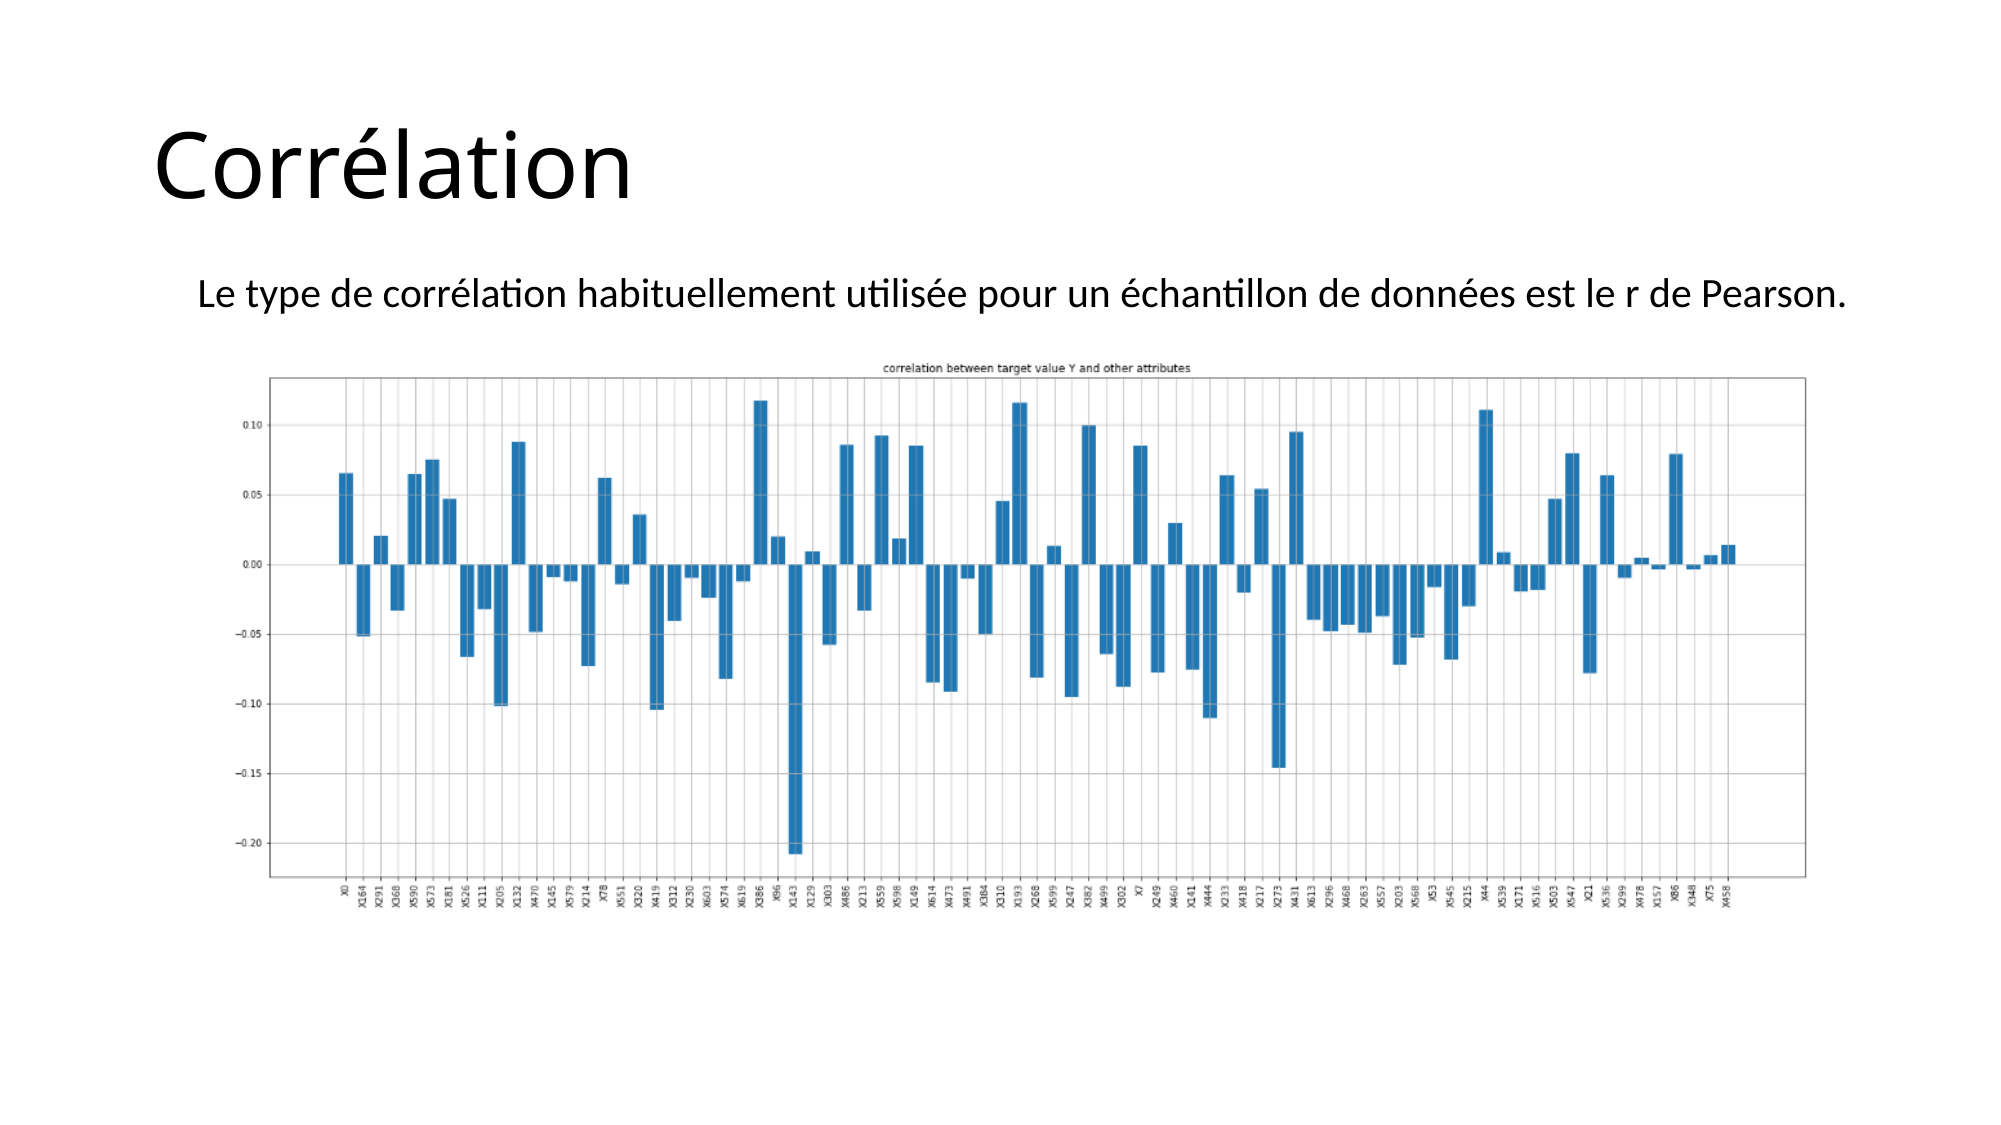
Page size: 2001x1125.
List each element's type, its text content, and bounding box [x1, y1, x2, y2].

picture [227, 353, 1818, 924]
title Corrélation [137, 59, 1863, 278]
list Le type de corrélation habituellement utilisée pour un échantillon de données est le r de Pearson. [182, 263, 1884, 436]
